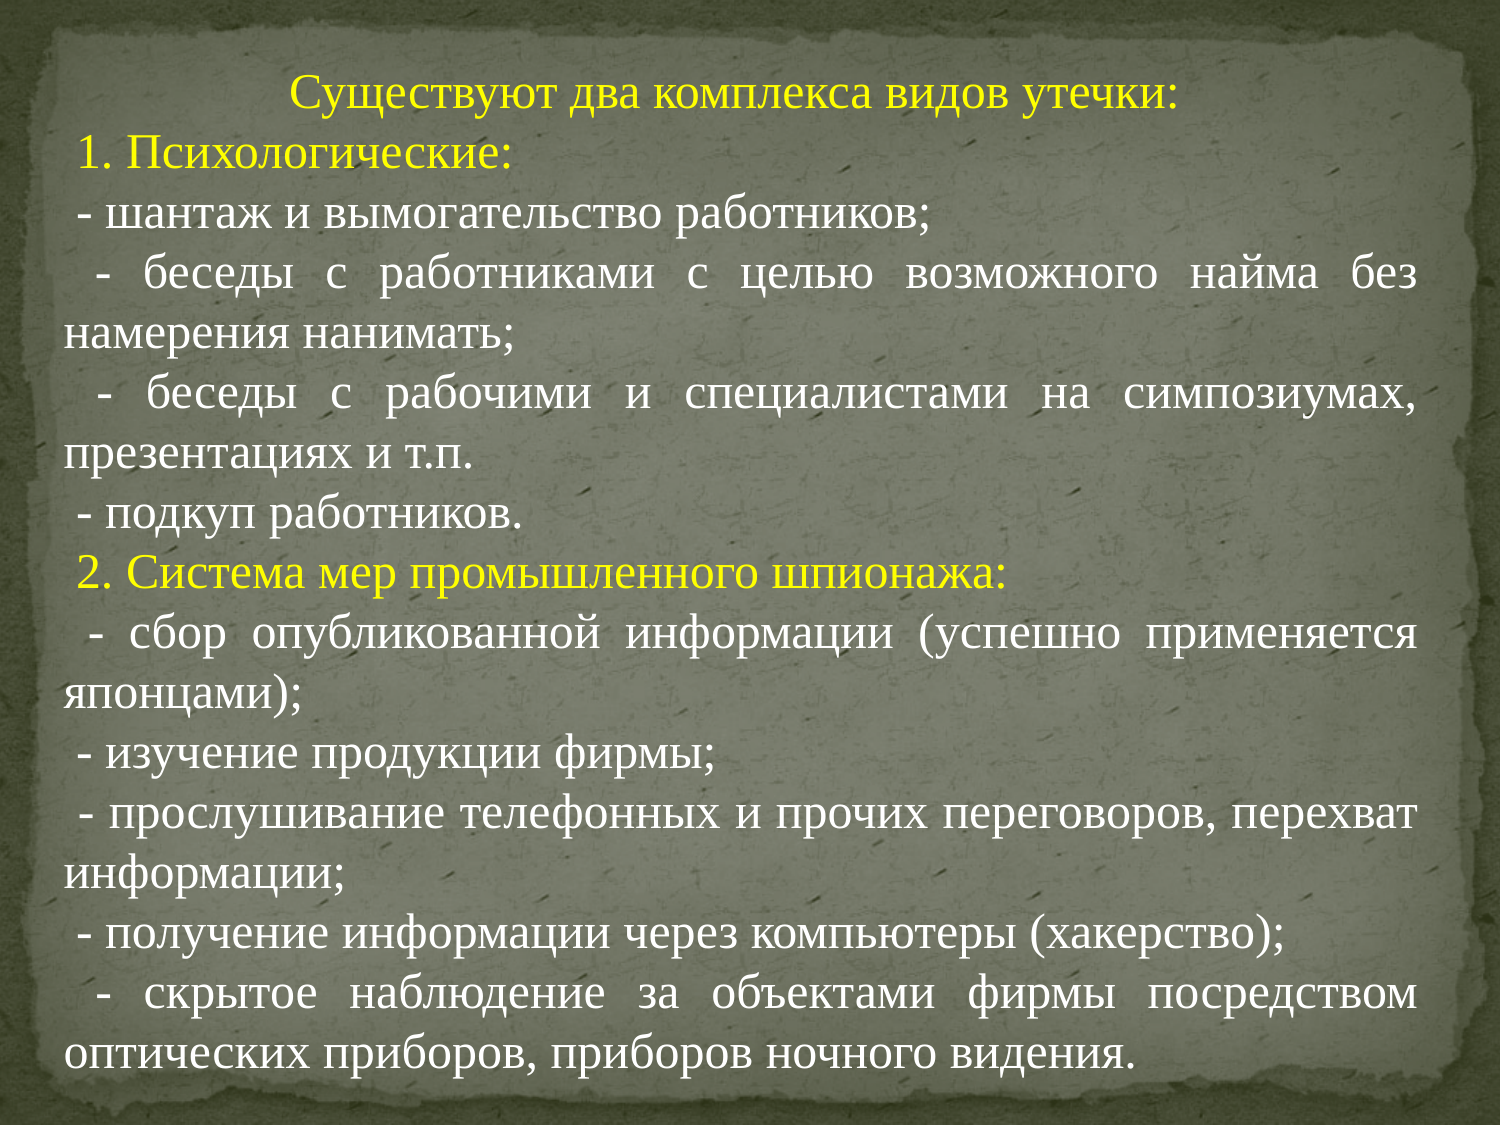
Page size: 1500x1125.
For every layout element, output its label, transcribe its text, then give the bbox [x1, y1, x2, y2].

text_box Существуют два комплекса видов утечки: 1. Психологические: - шантаж и вымогательство работников; - беседы с работниками с целью возможного найма без намерения нанимать; - беседы с рабочими и специалистами на симпозиумах, презентациях и т.п. - подкуп работников. 2. Система мер промышленного шпионажа: - сбор опубликованной информации (успешно применяется японцами); - изучение продукции фирмы; - прослушивание телефонных и прочих переговоров, перехват информации; - получение информации через компьютеры (хакерство); - скрытое наблюдение за объектами фирмы посредством оптических приборов, приборов ночного видения. [48, 51, 1465, 1086]
